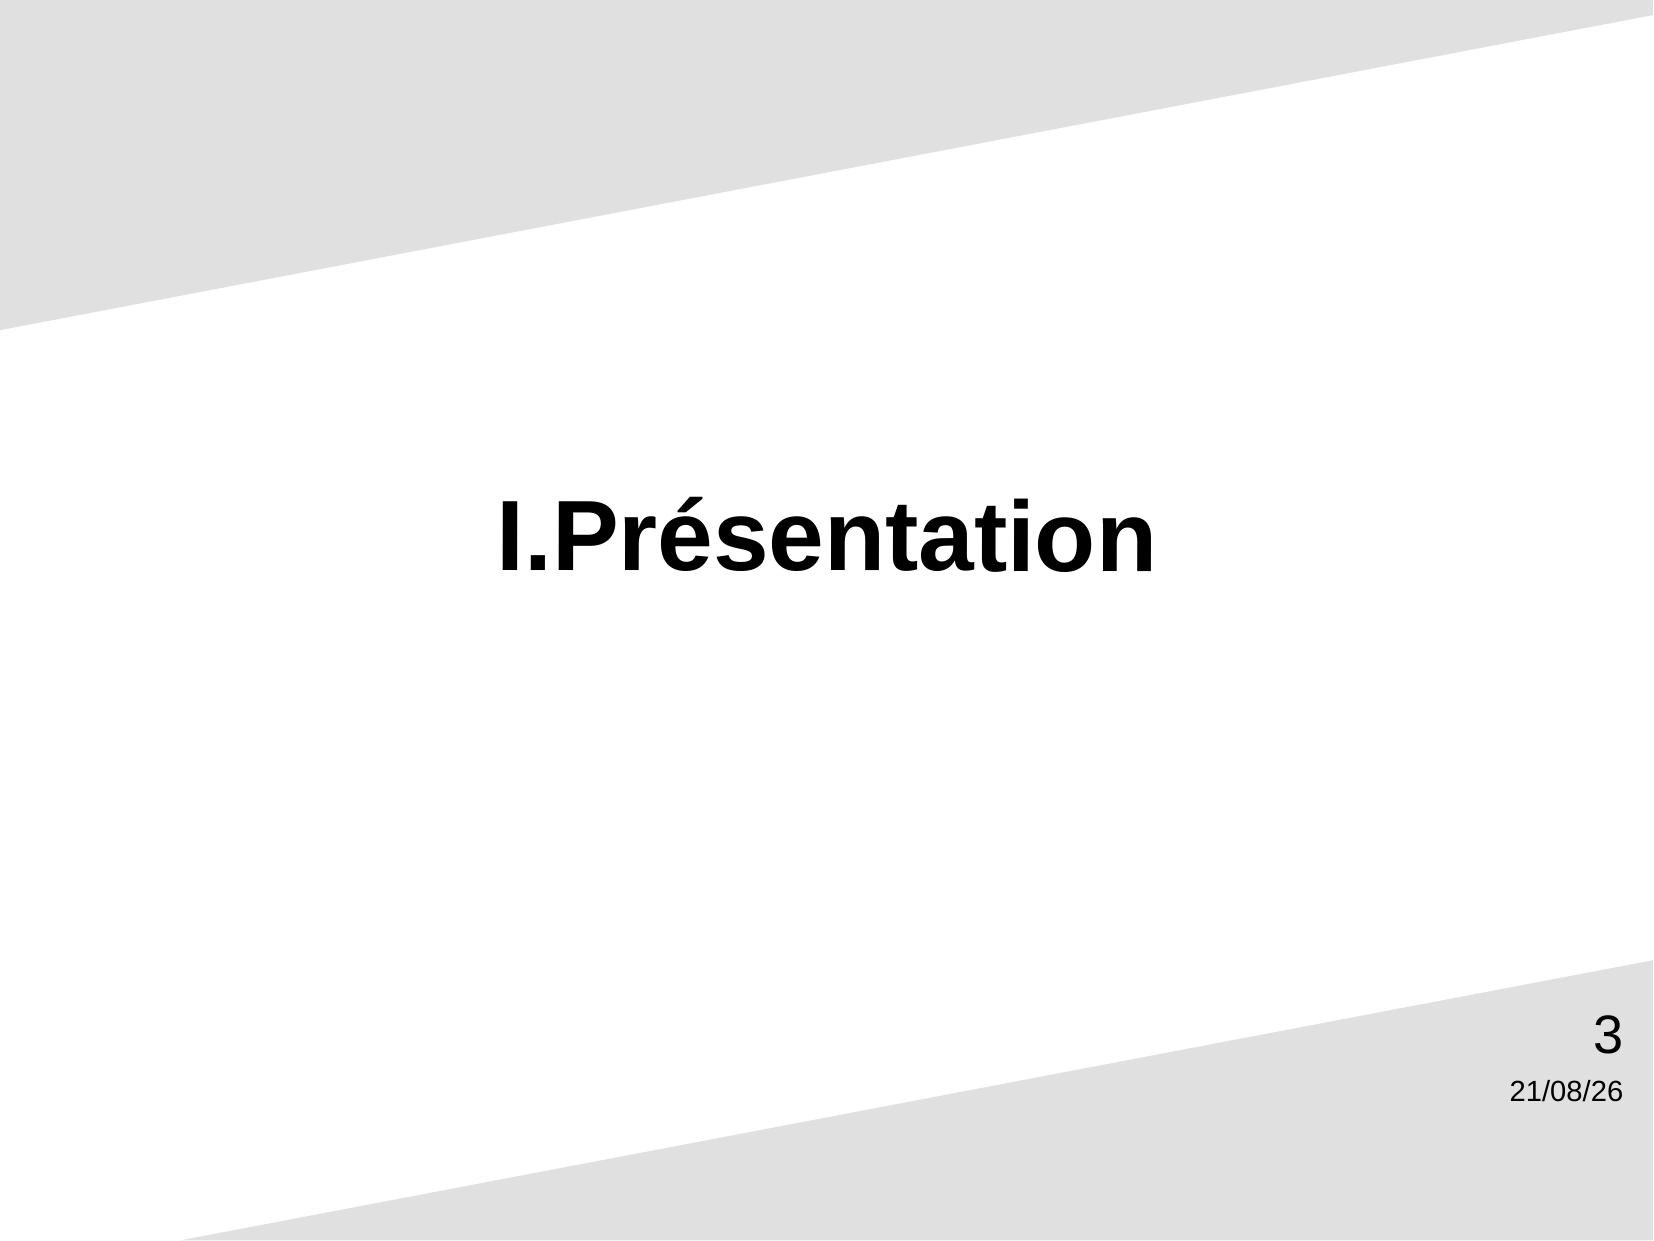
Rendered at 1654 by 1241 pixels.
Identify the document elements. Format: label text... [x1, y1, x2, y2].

title I.Présentation [0, 430, 1653, 643]
